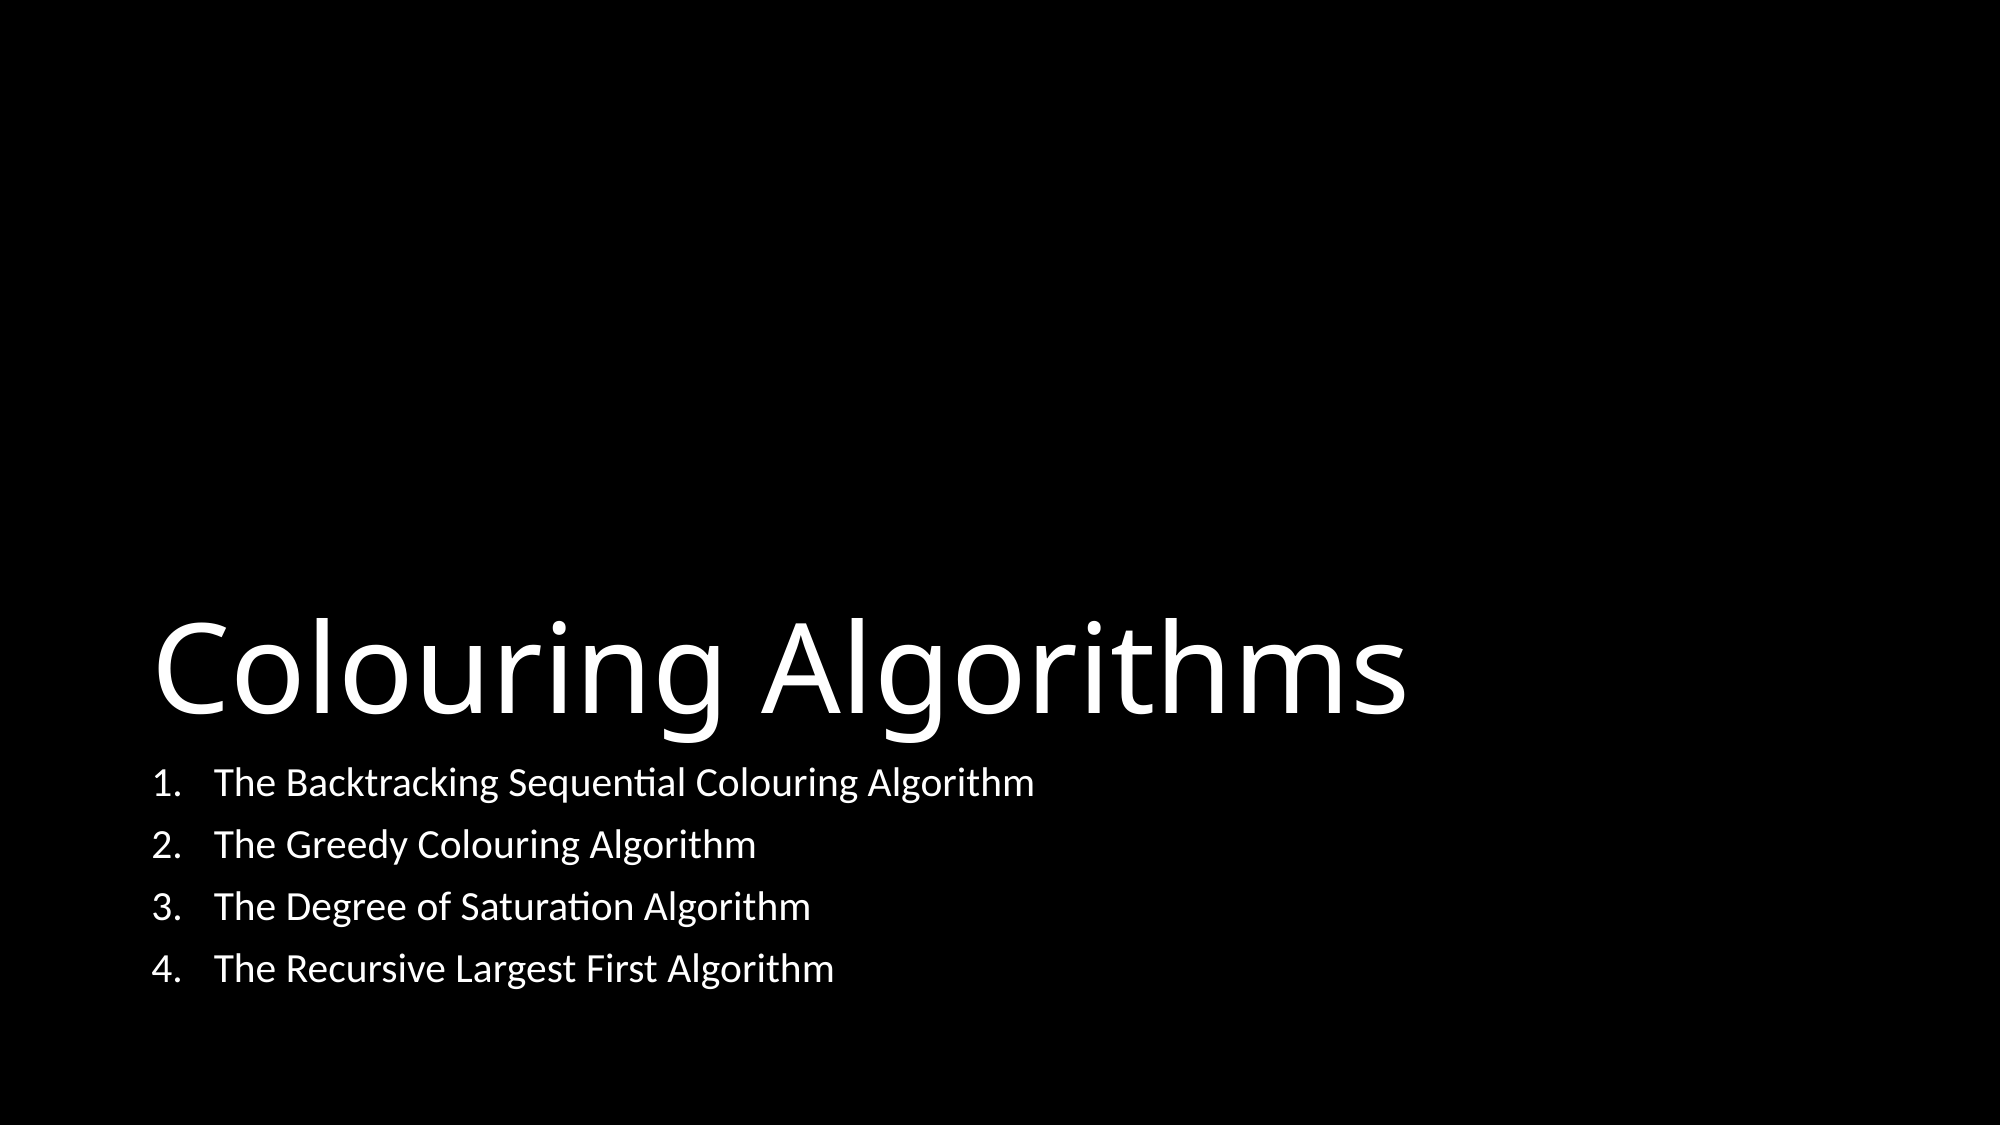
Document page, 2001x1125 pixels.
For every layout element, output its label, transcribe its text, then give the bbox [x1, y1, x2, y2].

list The Backtracking Sequential Colouring Algorithm The Greedy Colouring Algorithm The Degree of Saturation Algorithm The Recursive Largest First Algorithm [136, 752, 1862, 999]
title Colouring Algorithms [136, 280, 1862, 749]
